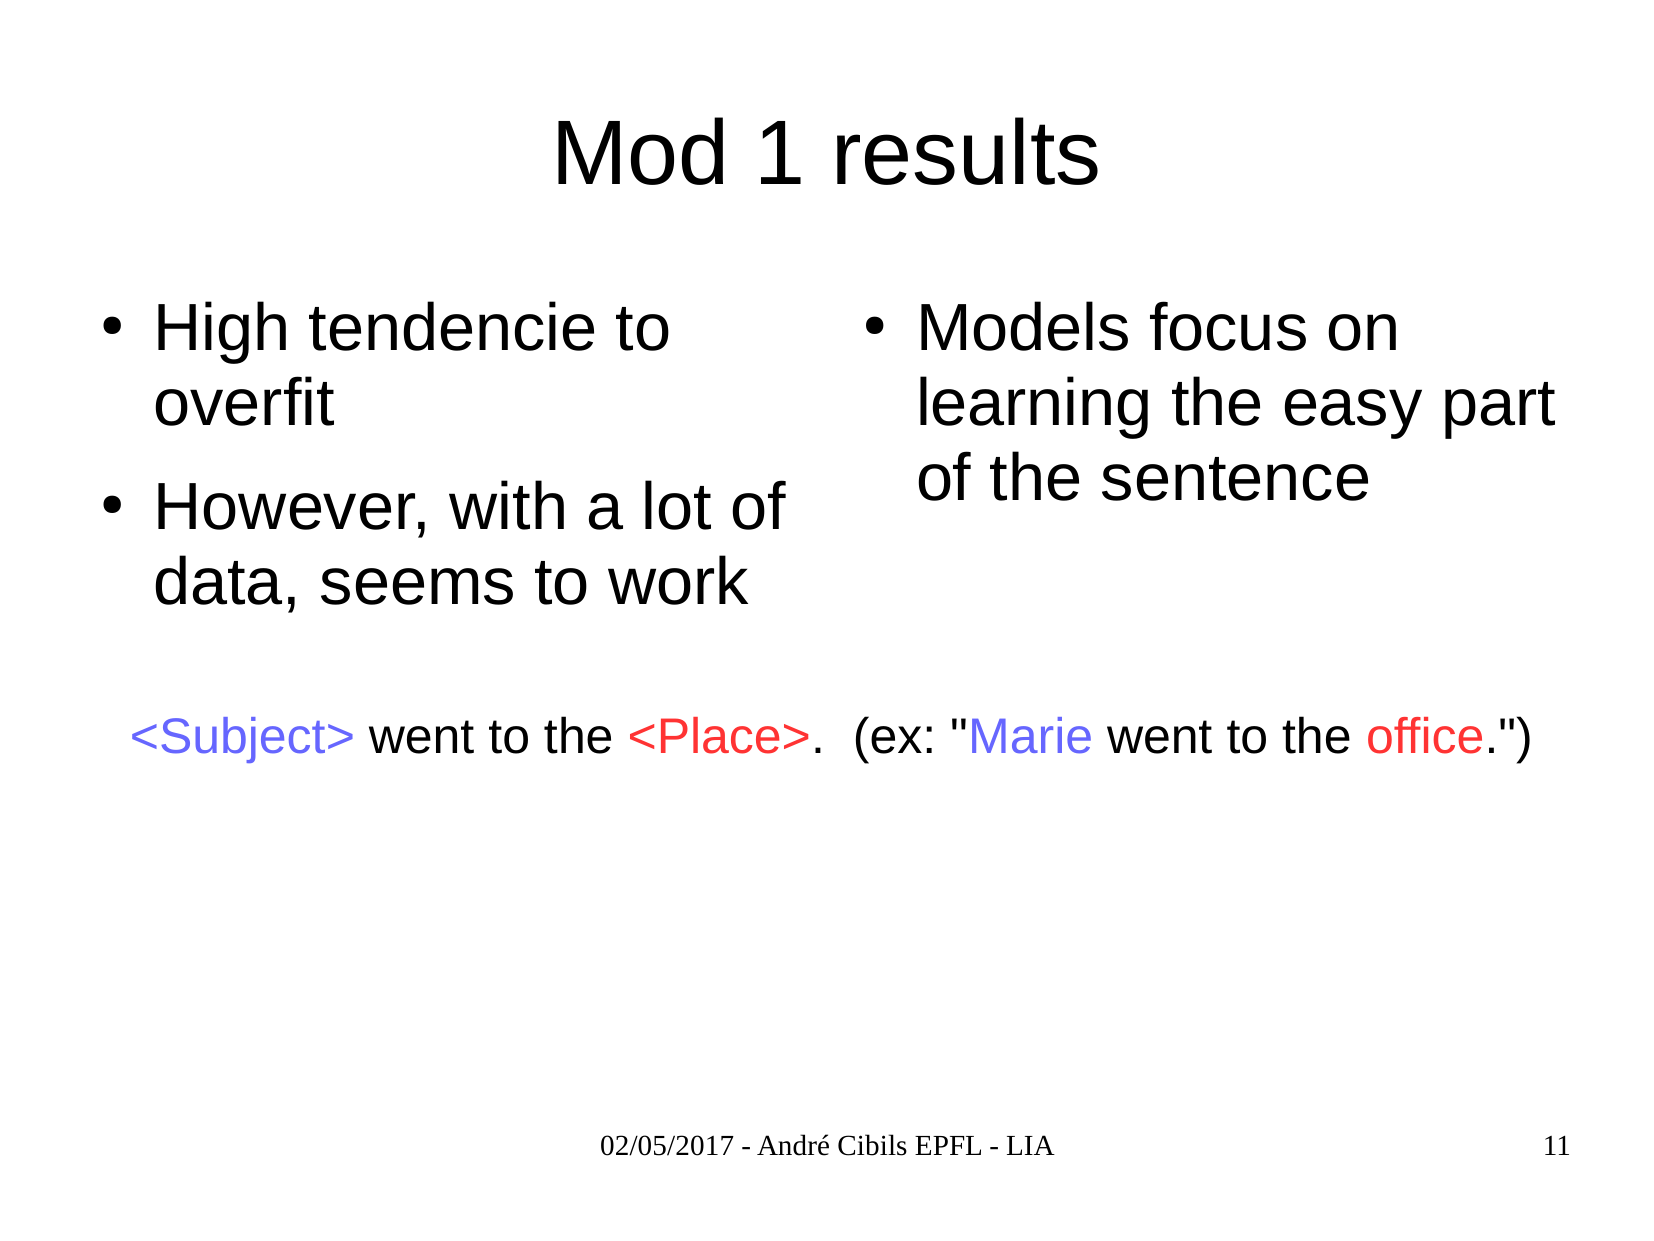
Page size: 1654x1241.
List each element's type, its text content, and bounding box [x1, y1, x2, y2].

list High tendencie to overfit However, with a lot of data, seems to work [82, 821, 809, 1241]
list <Subject> went to the <Place>. (ex: "Marie went to the office.") [59, 708, 1565, 821]
title Mod 1 results [82, 49, 1571, 257]
list Models focus on learning the easy part of the sentence [845, 290, 1572, 1109]
list High tendencie to overfit However, with a lot of data, seems to work [82, 290, 809, 708]
